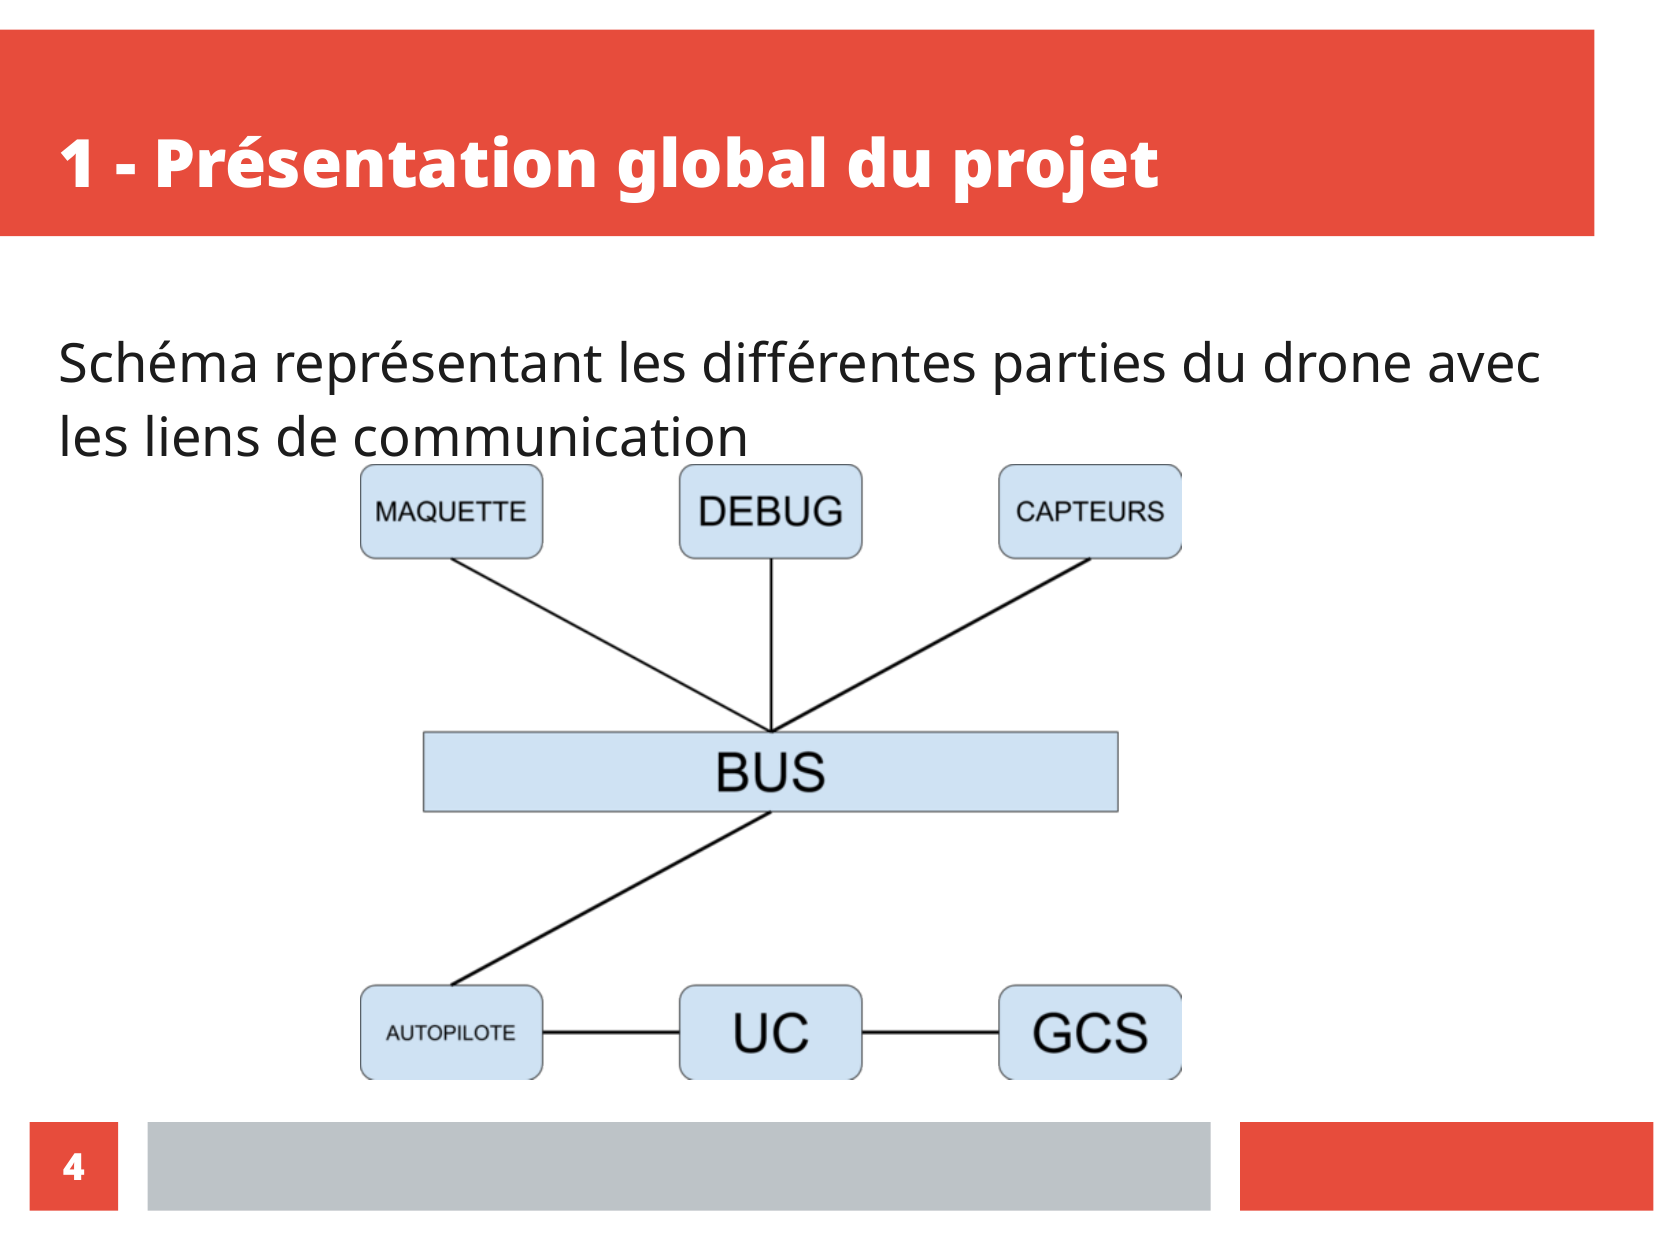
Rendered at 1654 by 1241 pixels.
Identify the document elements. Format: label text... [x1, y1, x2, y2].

title 1 - Présentation global du projet [59, 59, 1595, 207]
picture [360, 464, 1182, 1081]
list Schéma représentant les différentes parties du drone avec les liens de communication [59, 324, 1565, 1093]
